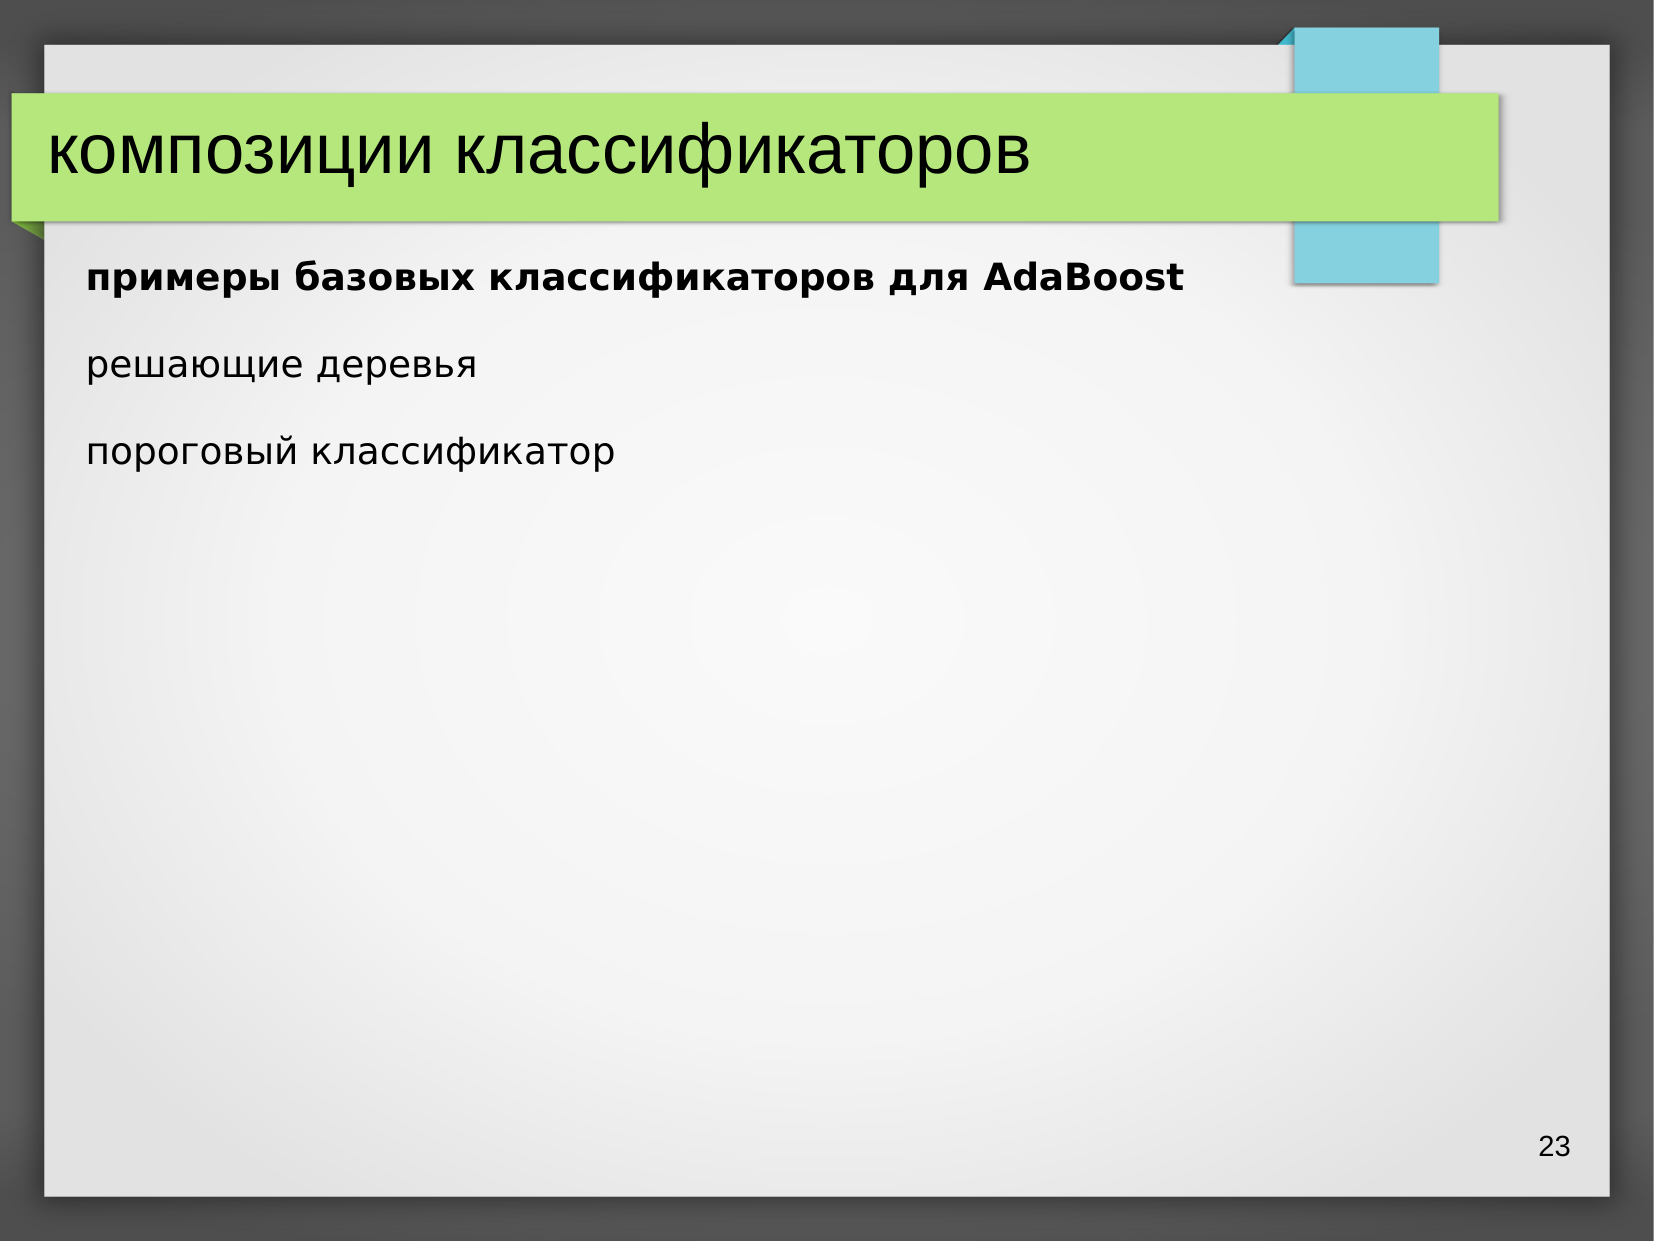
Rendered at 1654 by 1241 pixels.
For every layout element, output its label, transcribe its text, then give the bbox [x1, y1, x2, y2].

text_box примеры базовых классификаторов для AdaBoost решающие деревья пороговый классификатор [70, 248, 1264, 508]
picture [0, 0, 1654, 1241]
title композиции классификаторов [47, 109, 1501, 189]
